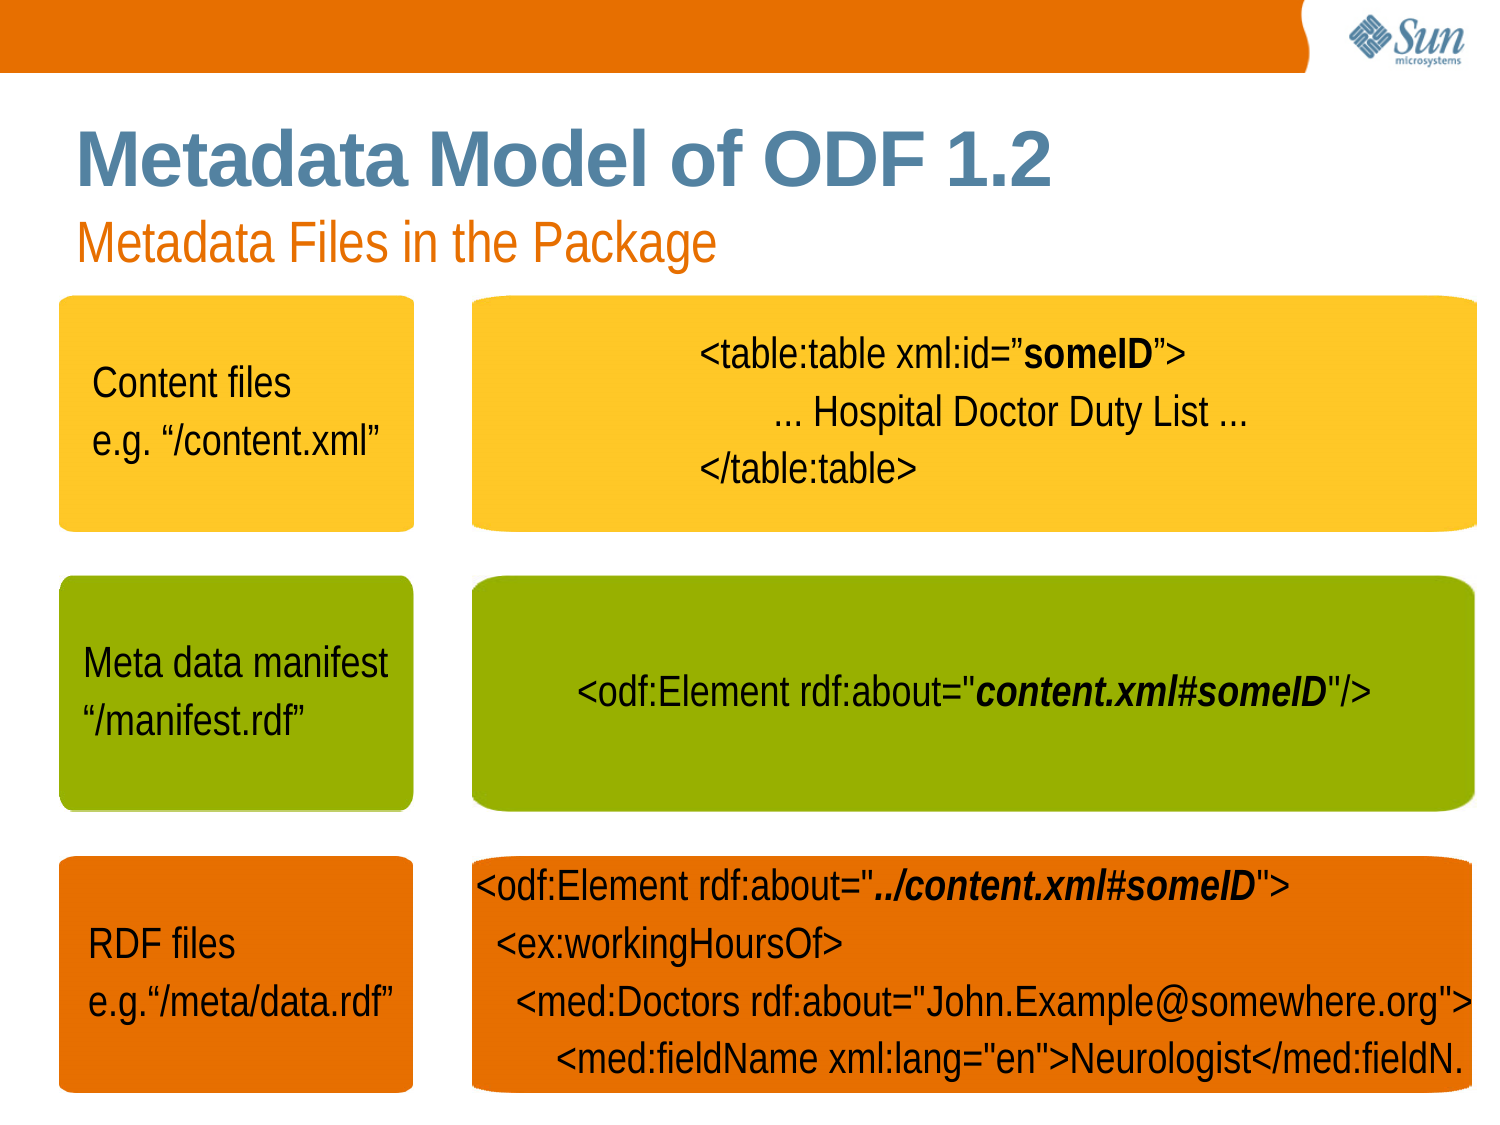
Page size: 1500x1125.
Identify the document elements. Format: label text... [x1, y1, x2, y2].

picture [472, 295, 1477, 532]
picture [472, 575, 1477, 813]
picture [59, 856, 414, 1093]
picture [59, 295, 414, 532]
picture [0, 0, 1500, 73]
text_box Metadata Files in the Package [76, 216, 1344, 285]
title Metadata Model of ODF 1.2 [75, 123, 1437, 227]
picture [472, 856, 1477, 1093]
picture [59, 575, 414, 813]
